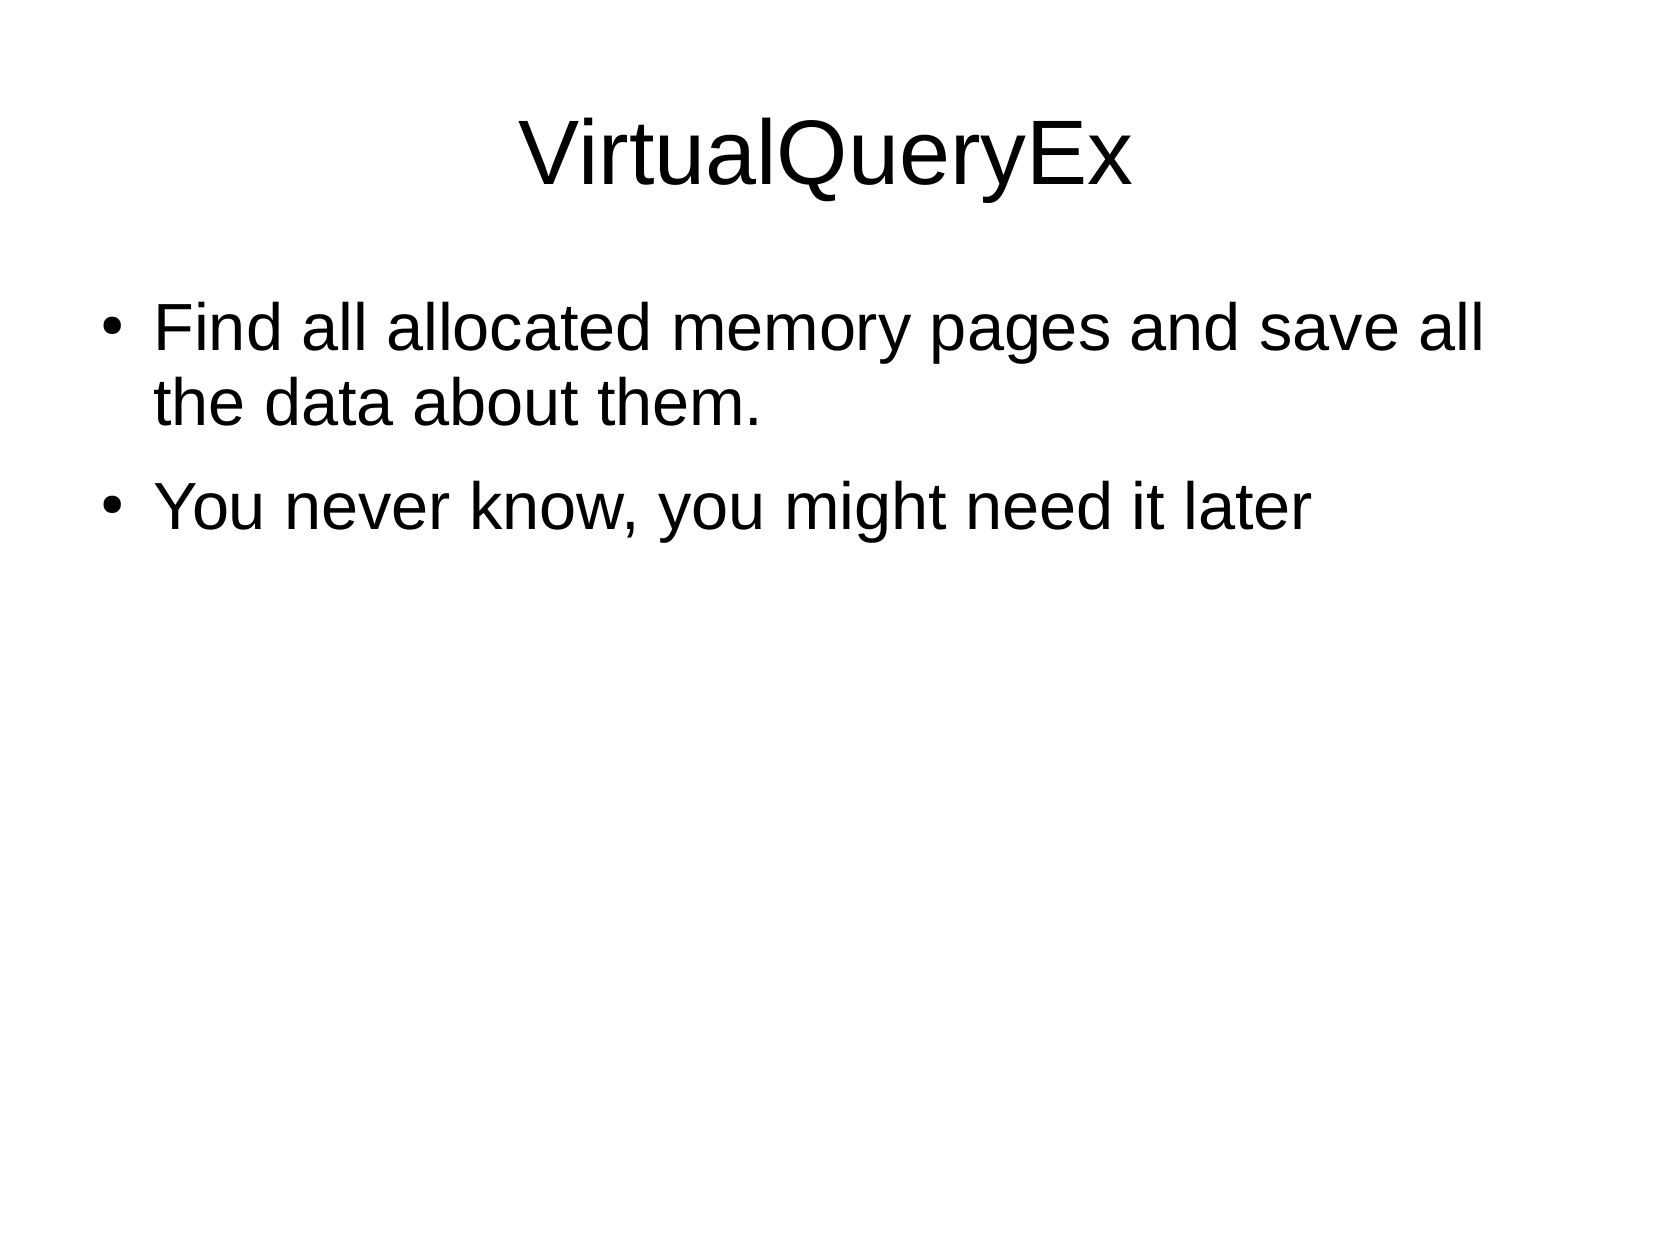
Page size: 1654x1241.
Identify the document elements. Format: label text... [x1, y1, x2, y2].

title VirtualQueryEx [82, 49, 1571, 257]
list Find all allocated memory pages and save all the data about them. You never know, you might need it later [82, 290, 1538, 1010]
